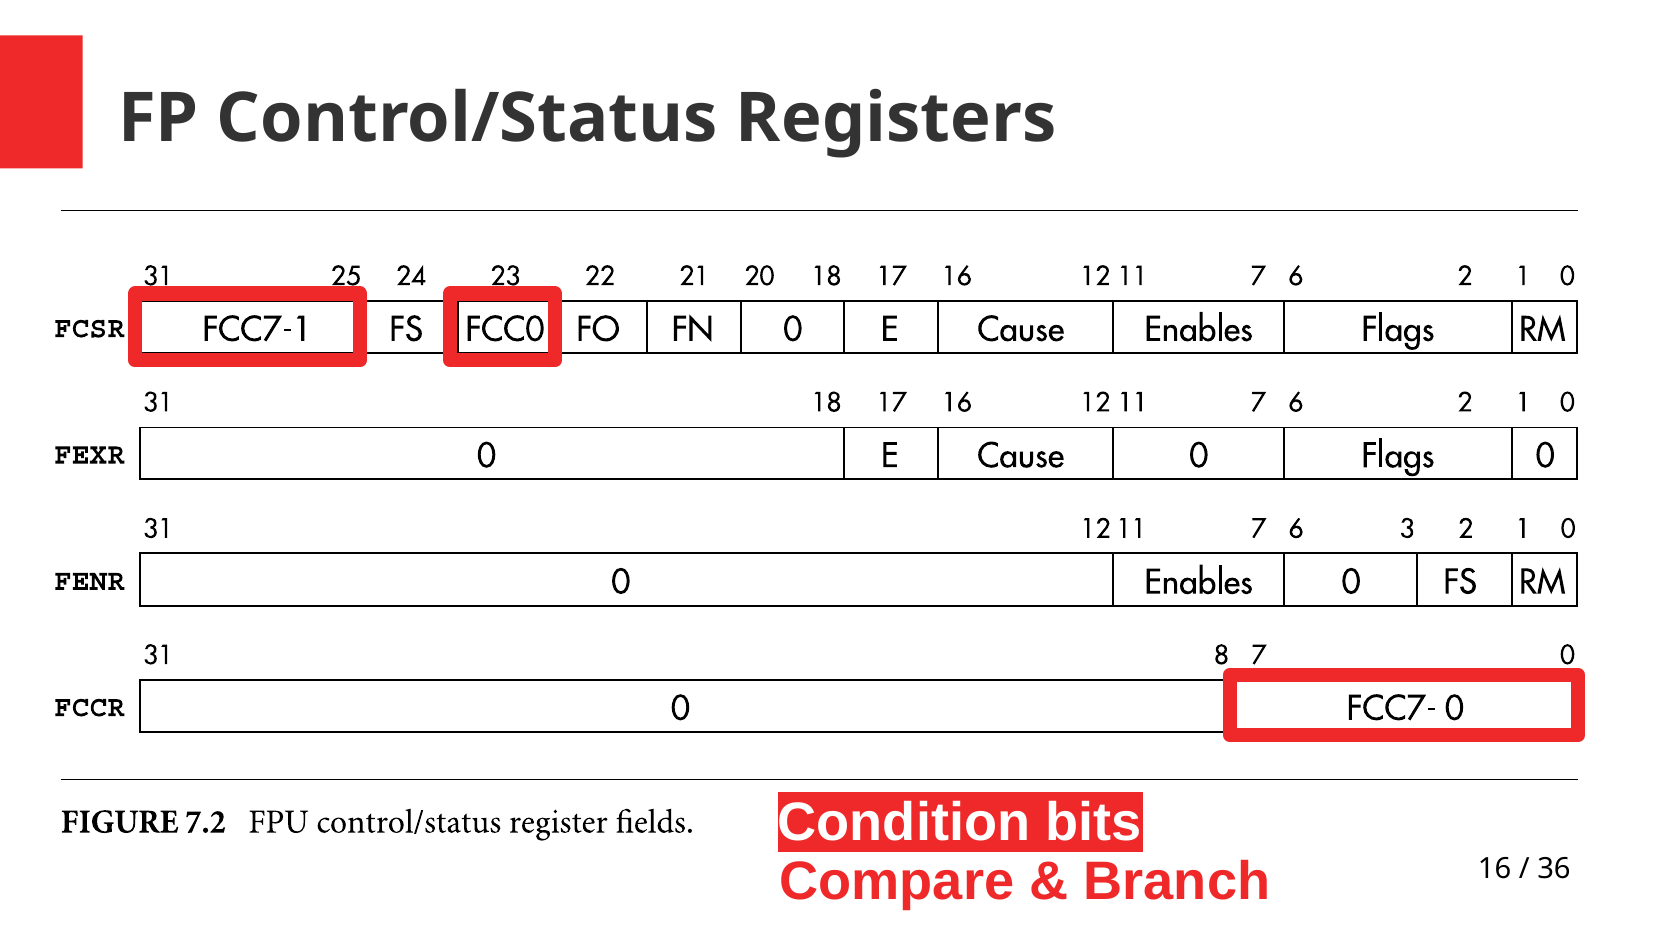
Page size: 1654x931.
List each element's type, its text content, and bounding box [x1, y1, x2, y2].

text_box Compare & Branch [764, 843, 1287, 910]
title FP Control/Status Registers [118, 37, 1571, 193]
picture [55, 209, 1579, 841]
picture [1237, 682, 1571, 728]
